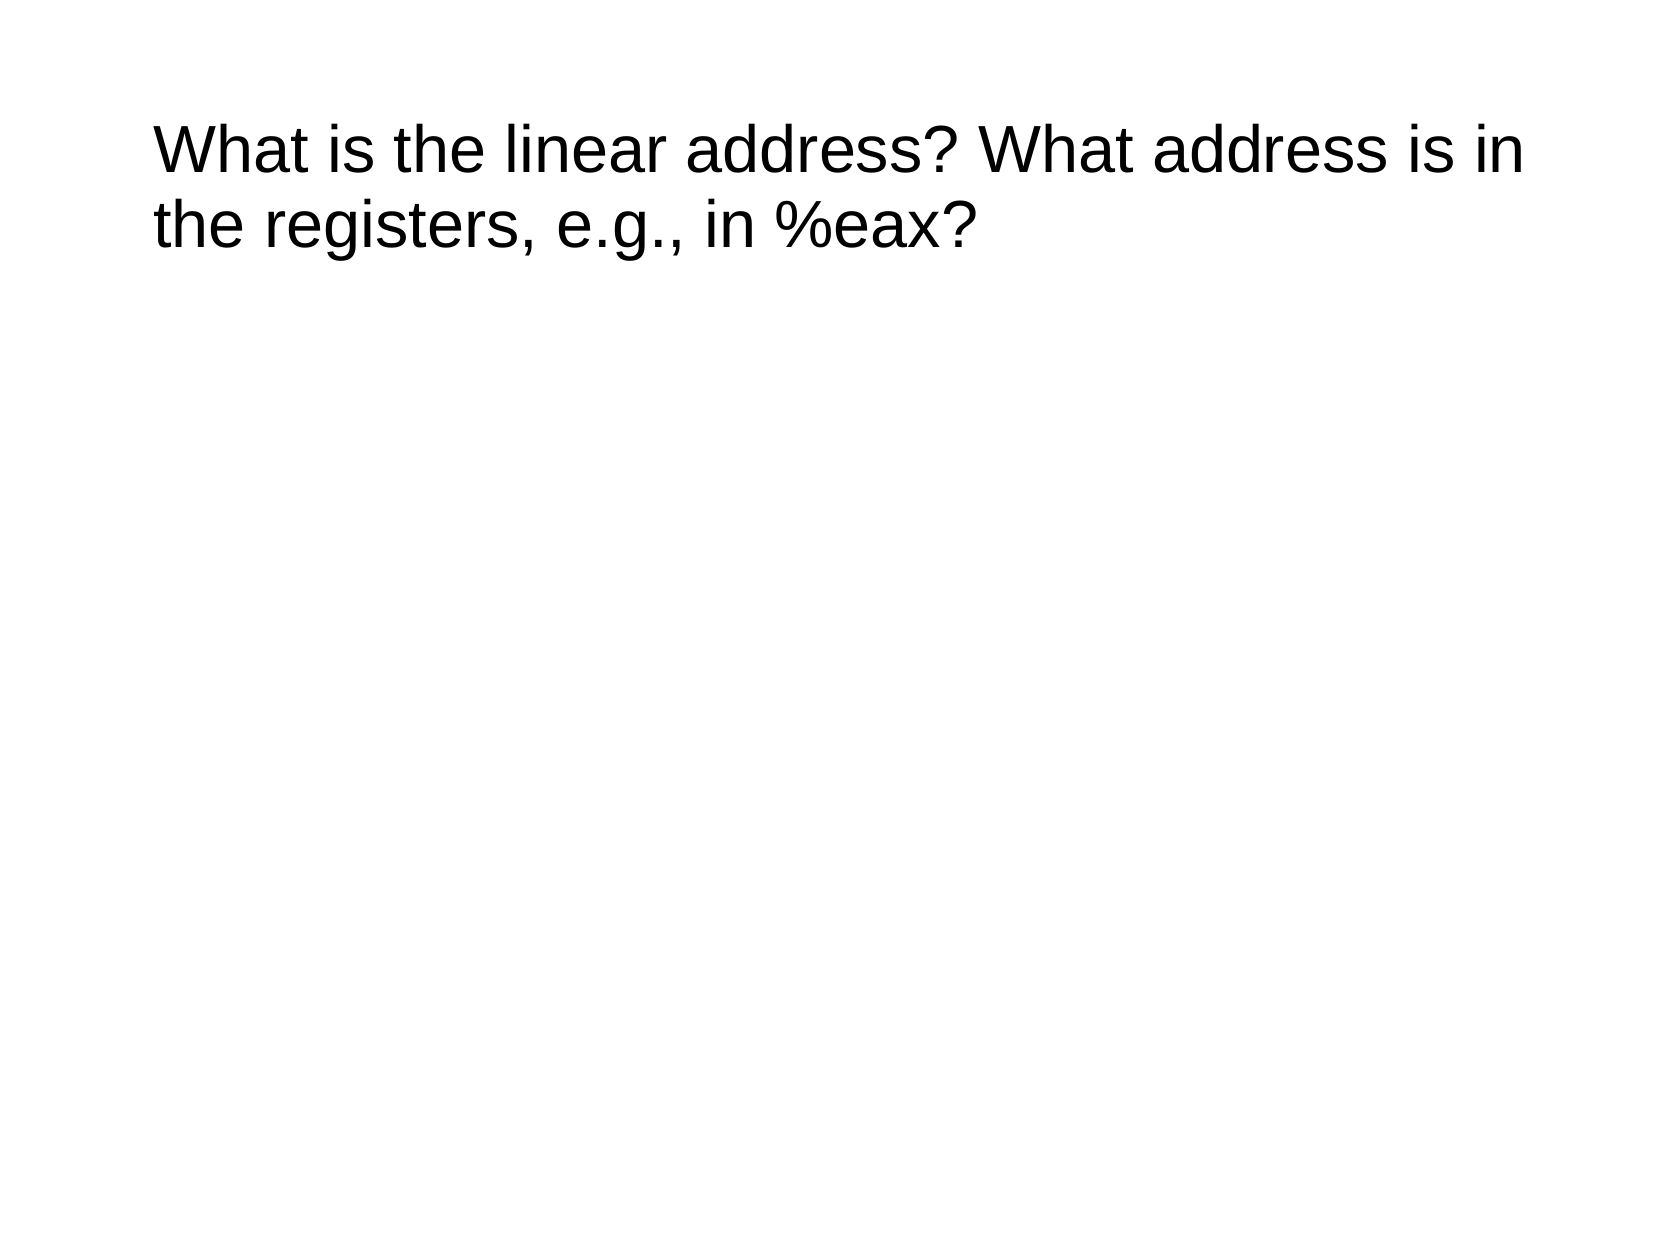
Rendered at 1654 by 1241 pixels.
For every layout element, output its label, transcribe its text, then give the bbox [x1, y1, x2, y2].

list What is the linear address? What address is in the registers, e.g., in %eax? [82, 112, 1571, 1010]
